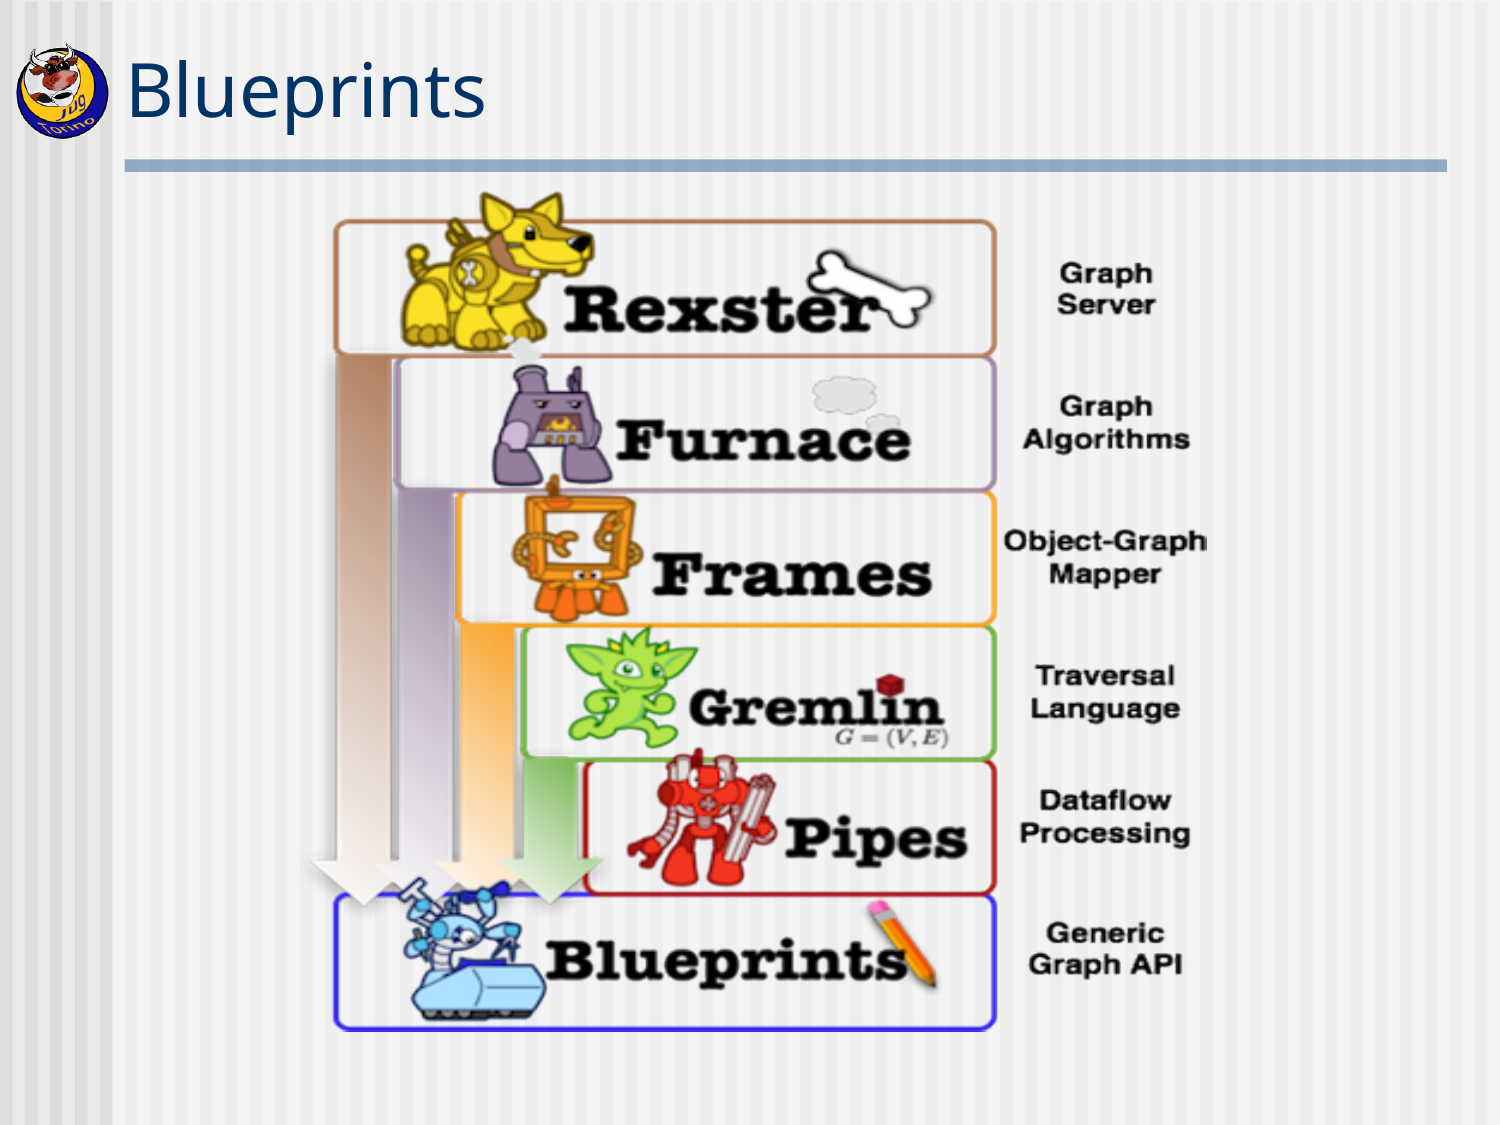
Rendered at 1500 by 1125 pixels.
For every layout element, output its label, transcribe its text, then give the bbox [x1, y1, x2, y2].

picture [5, 36, 119, 149]
title Blueprints [124, 50, 1482, 138]
picture [284, 185, 1207, 1032]
